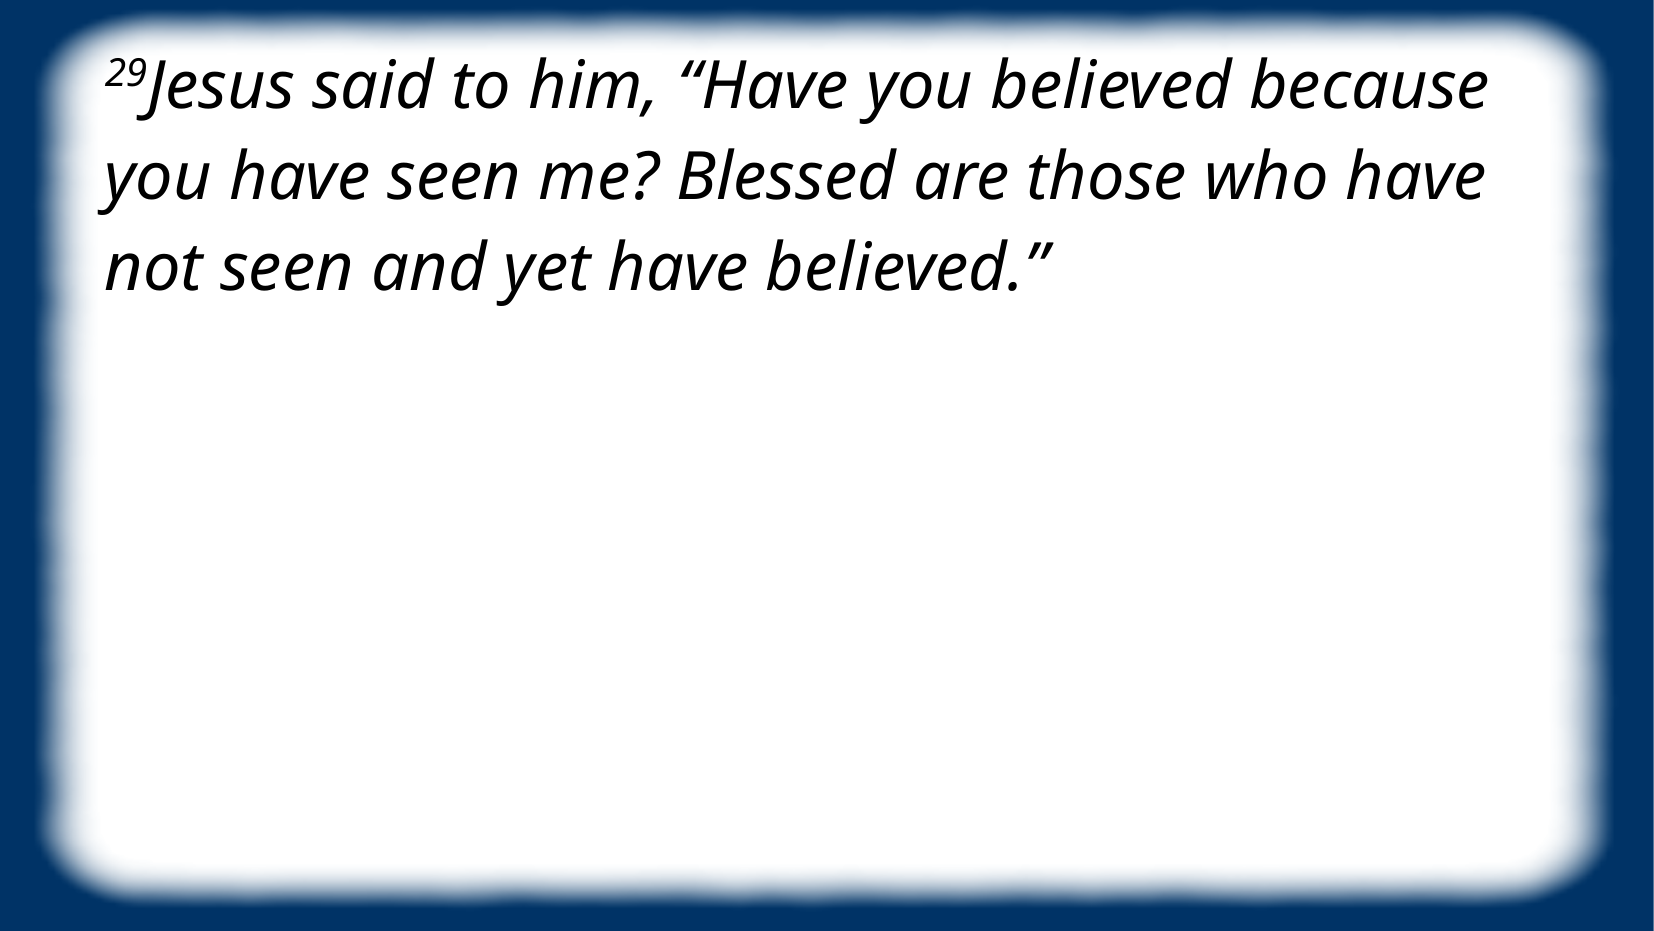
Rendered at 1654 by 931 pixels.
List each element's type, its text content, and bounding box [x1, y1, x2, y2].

picture [0, 0, 1654, 931]
text_box 29Jesus said to him, “Have you believed because you have seen me? Blessed are those who have not seen and yet have believed.” [90, 30, 1576, 312]
